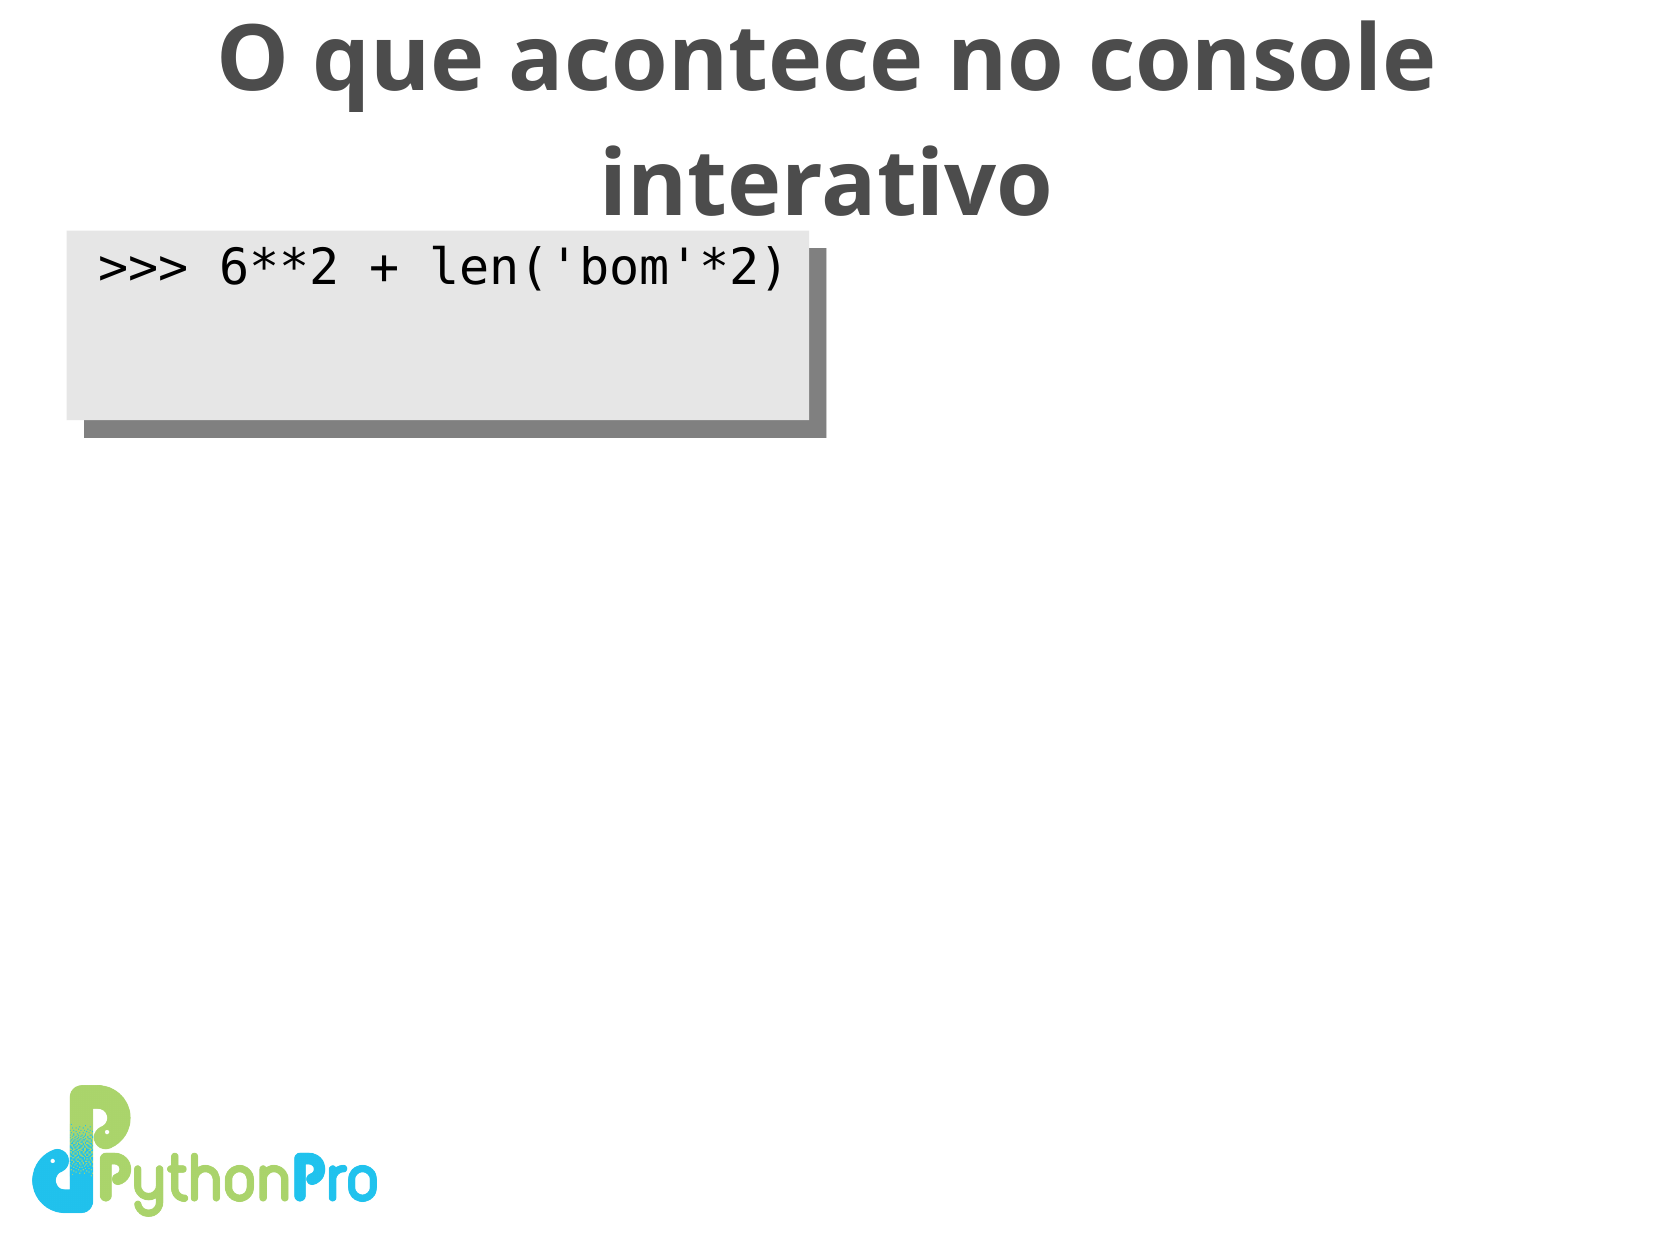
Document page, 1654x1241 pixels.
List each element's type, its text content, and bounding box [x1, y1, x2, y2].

title O que acontece no console interativo [41, 13, 1613, 222]
text_box >>> 6**2 + len('bom'*2) [66, 230, 810, 421]
picture [32, 1085, 377, 1217]
